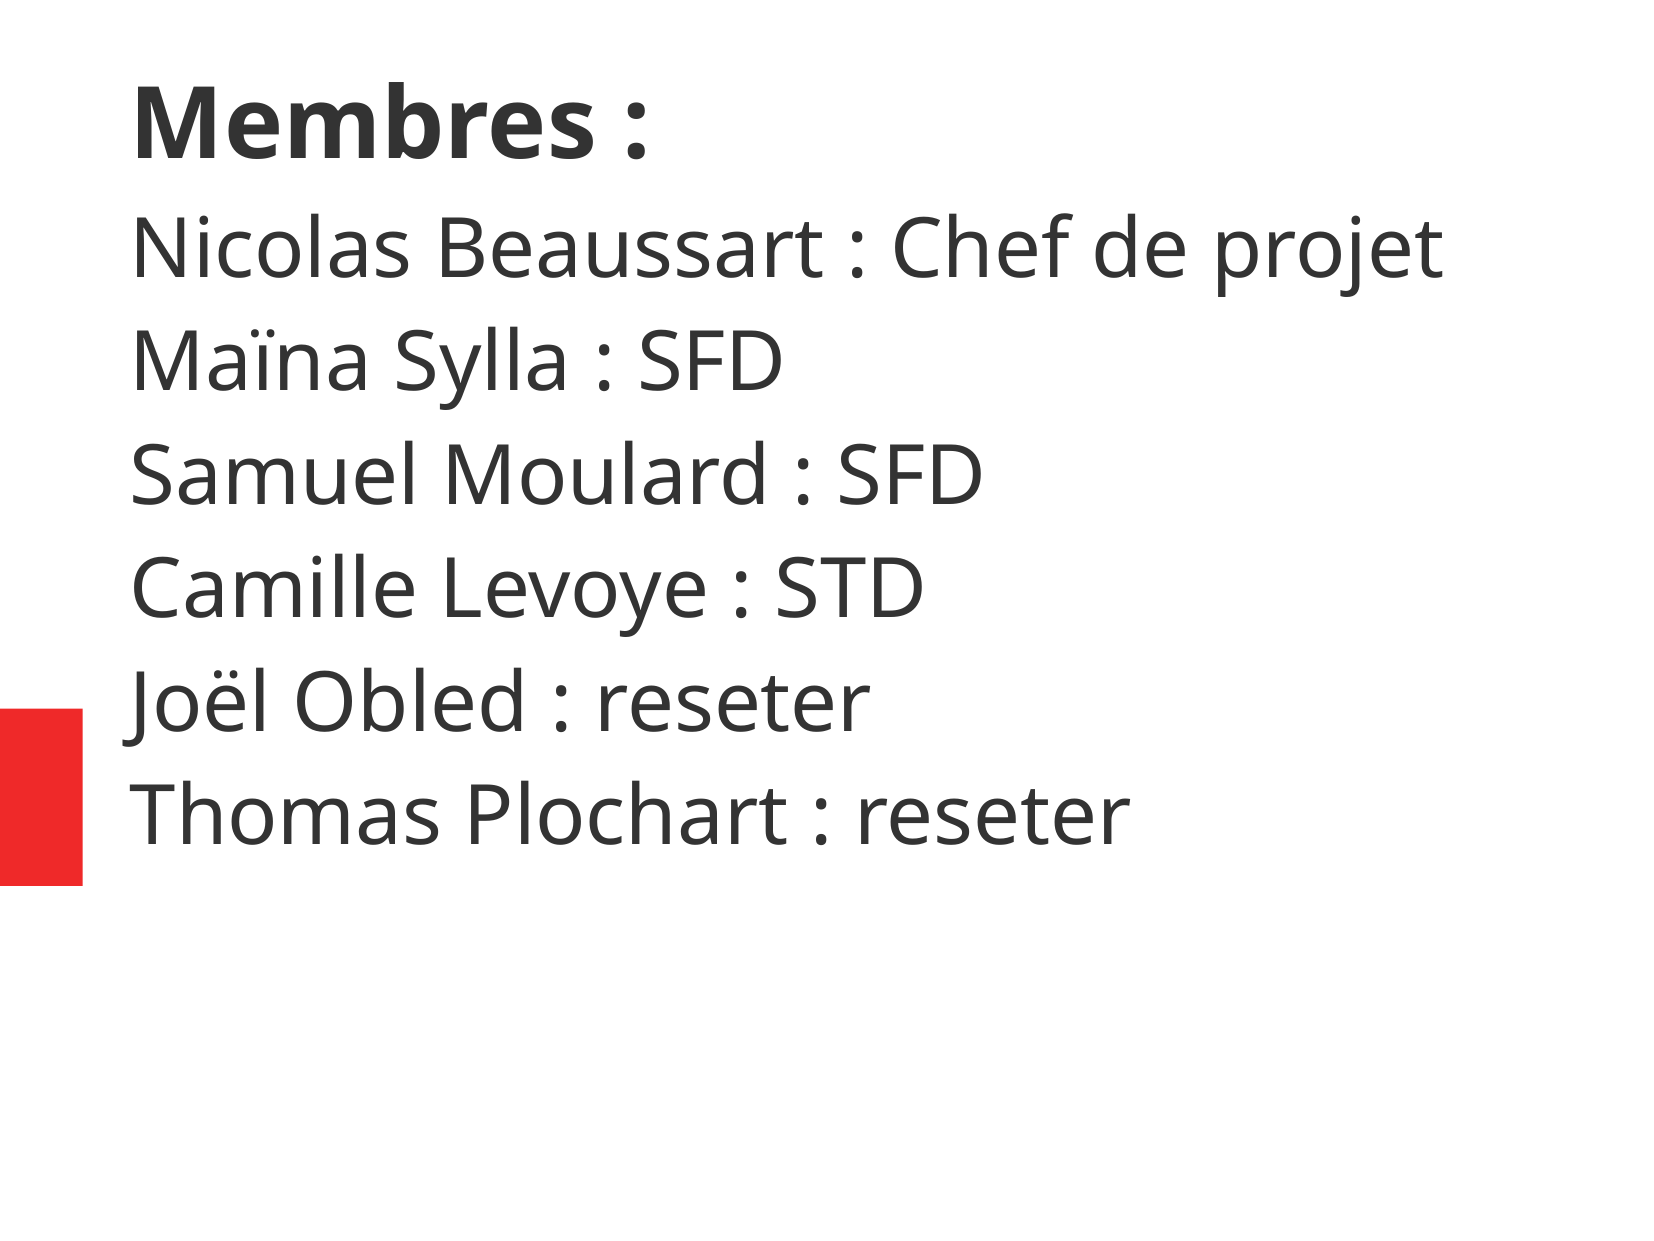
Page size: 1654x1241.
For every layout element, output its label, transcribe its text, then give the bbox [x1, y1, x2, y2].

title Membres : Nicolas Beaussart : Chef de projet Maïna Sylla : SFD Samuel Moulard : SFD Camille Levoye : STD Joël Obled : reseter Thomas Plochart : reseter [129, 51, 1536, 1142]
